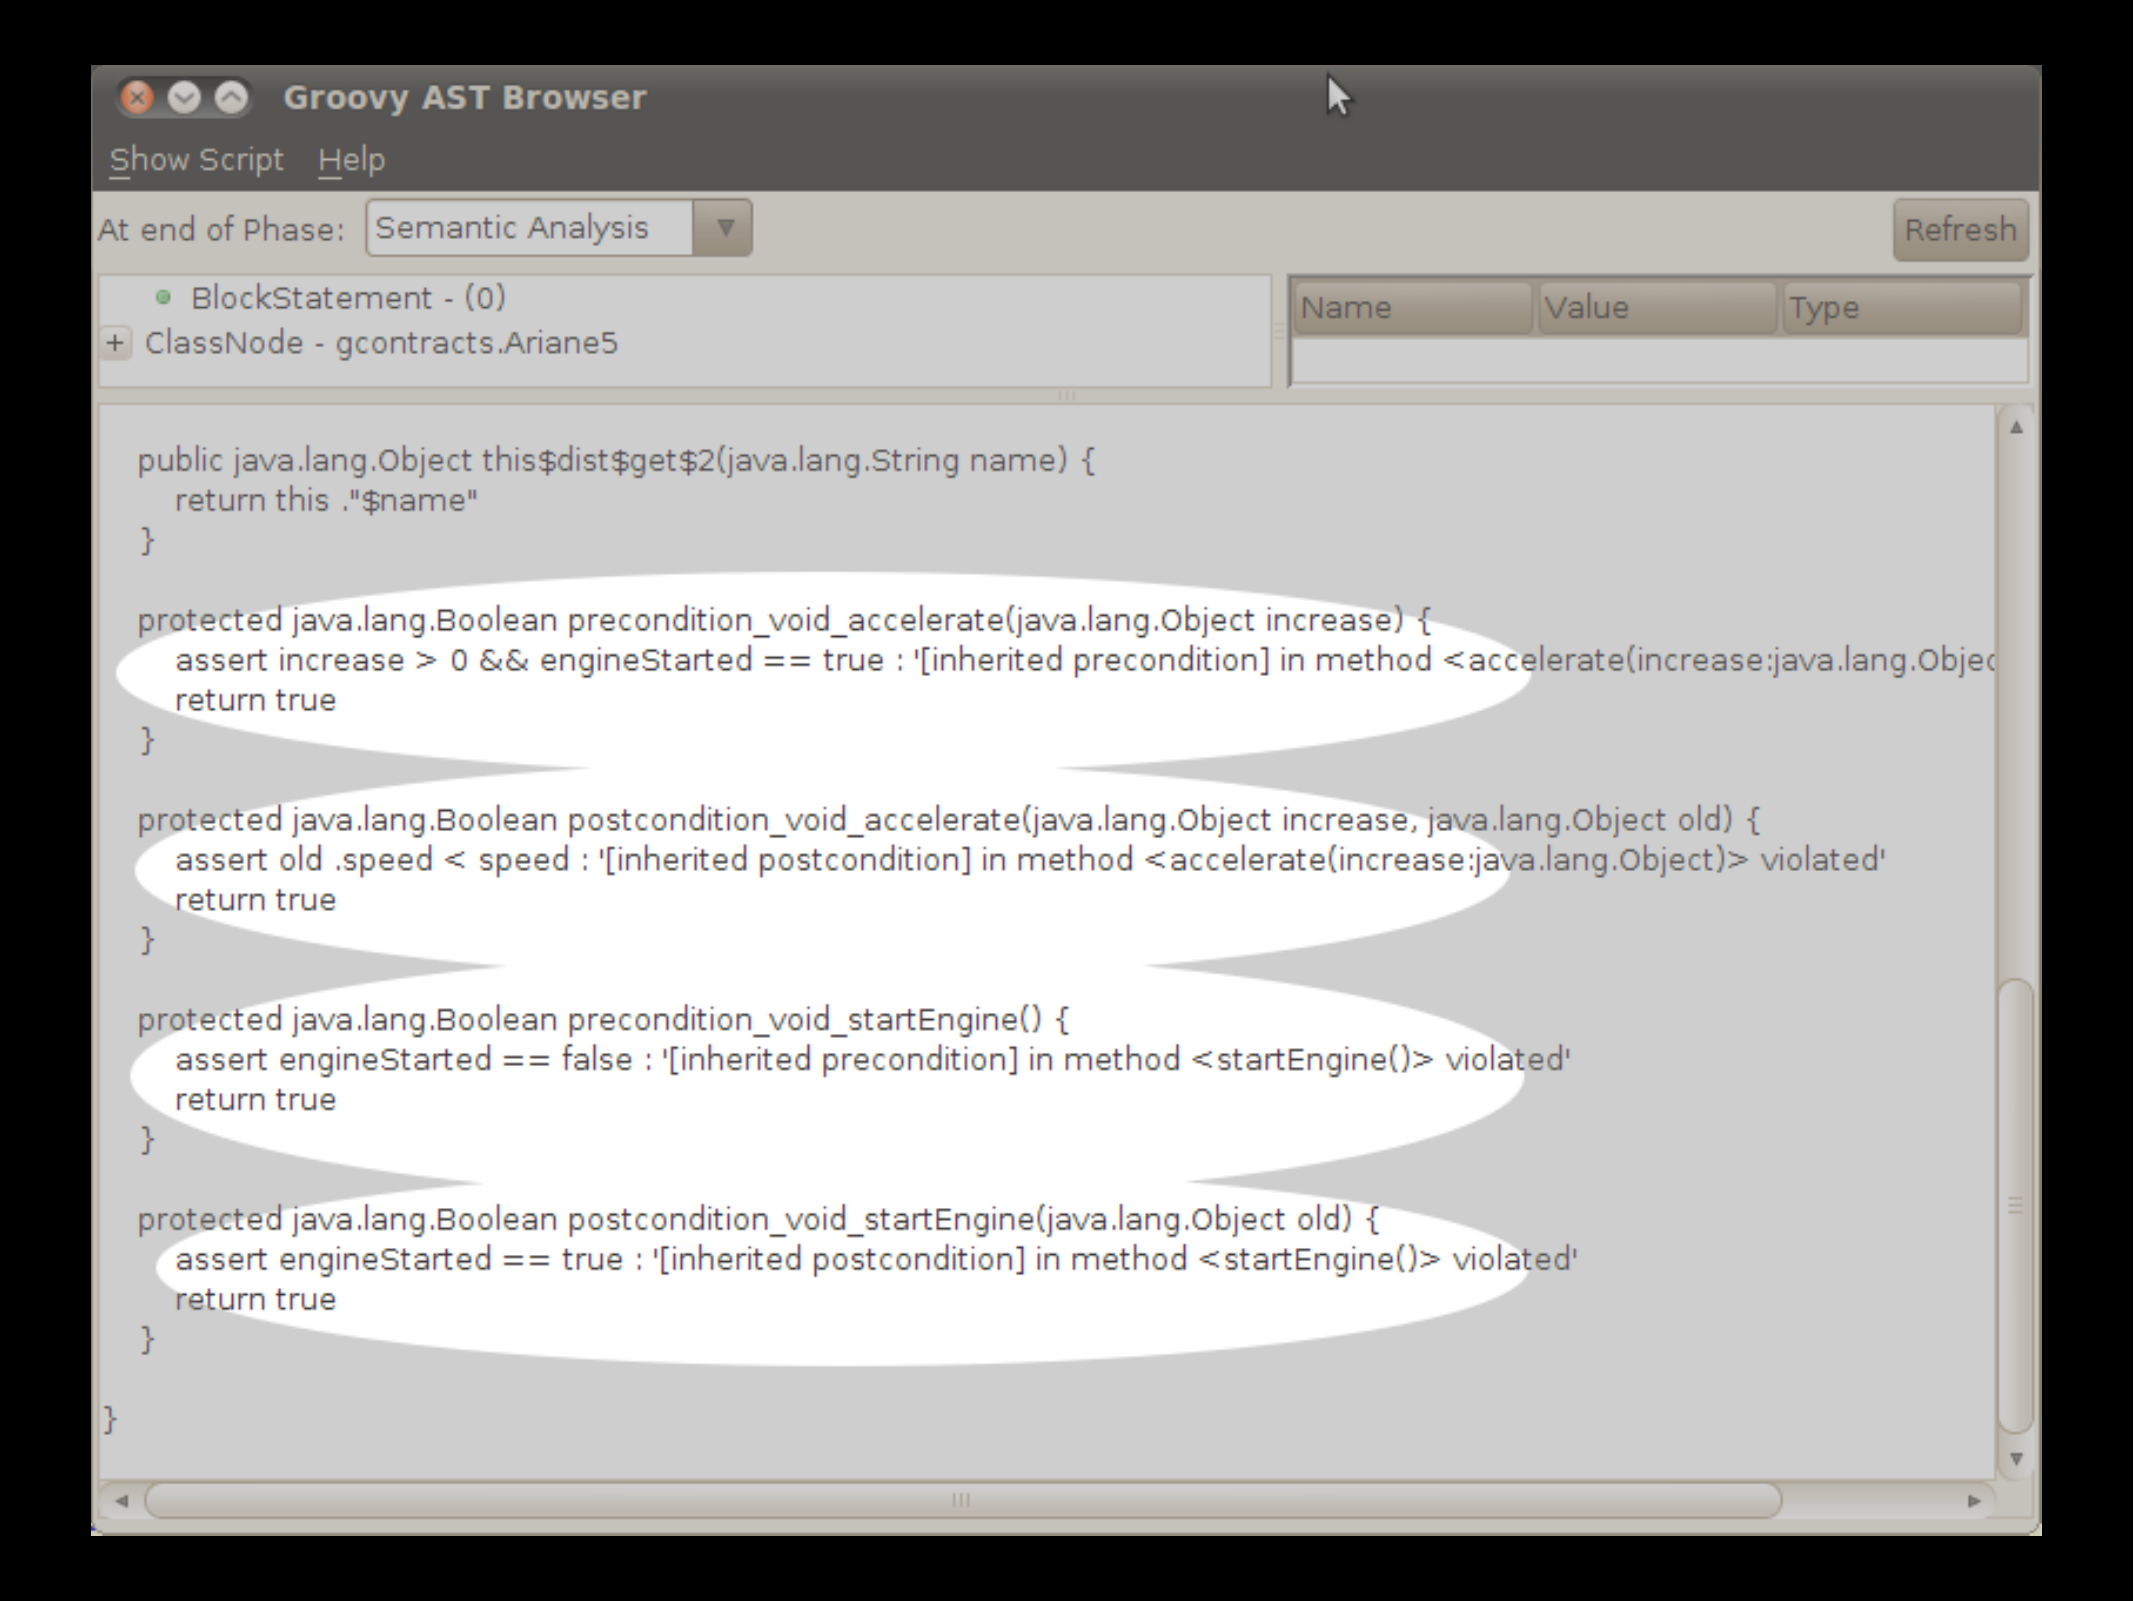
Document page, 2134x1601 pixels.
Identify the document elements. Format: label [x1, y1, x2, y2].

picture [91, 65, 2042, 1536]
